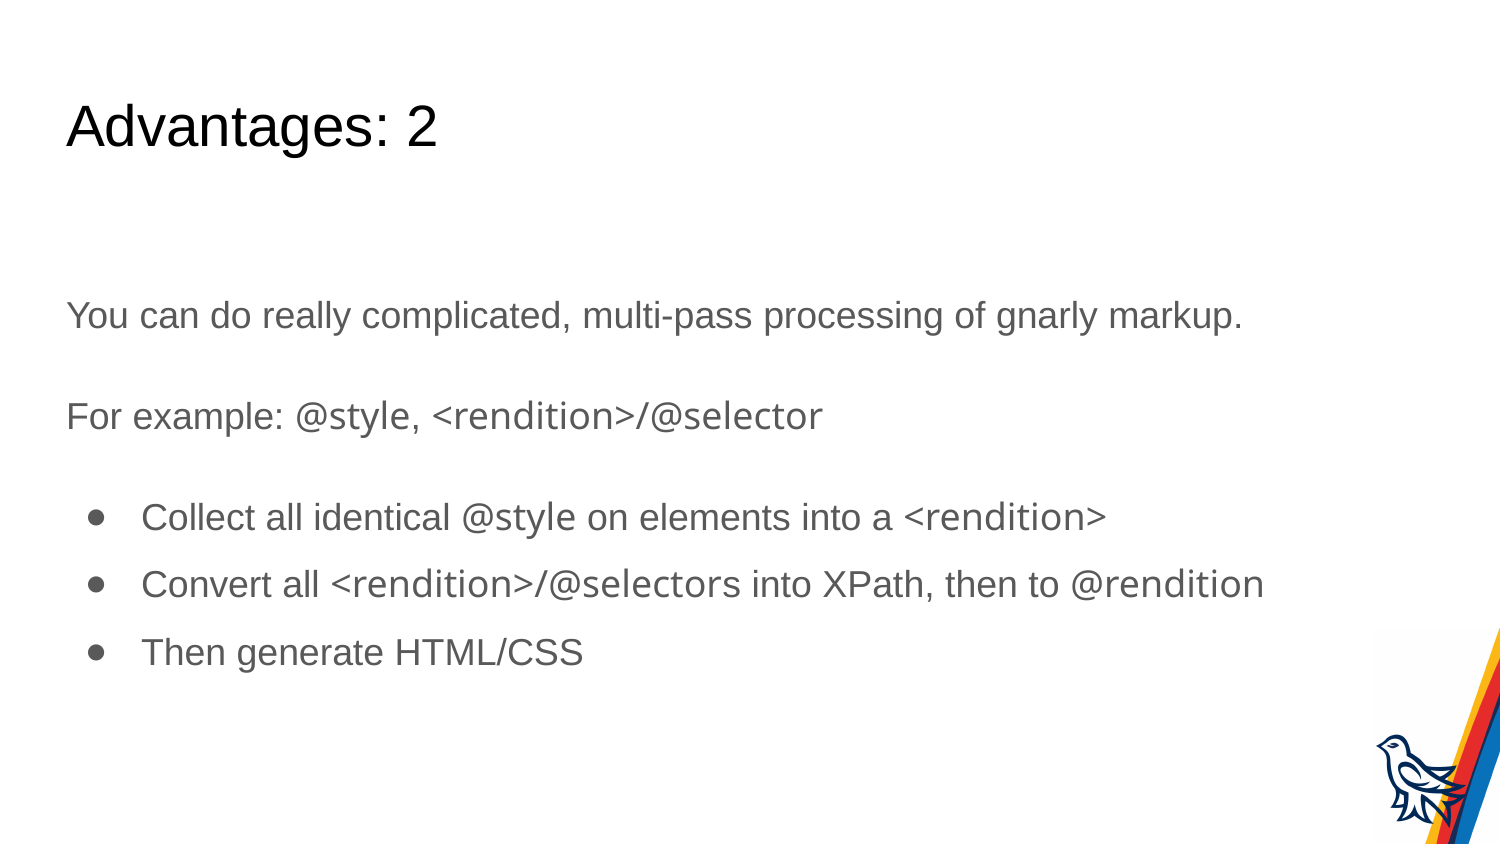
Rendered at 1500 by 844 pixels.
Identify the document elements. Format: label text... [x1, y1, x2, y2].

title Advantages: 2 [51, 72, 1449, 167]
list You can do really complicated, multi-pass processing of gnarly markup. For example: @style, <rendition>/@selector Collect all identical @style on elements into a <rendition> Convert all <rendition>/@selectors into XPath, then to @rendition Then generate HTML/CSS [51, 253, 1449, 747]
picture [1372, 628, 1500, 844]
